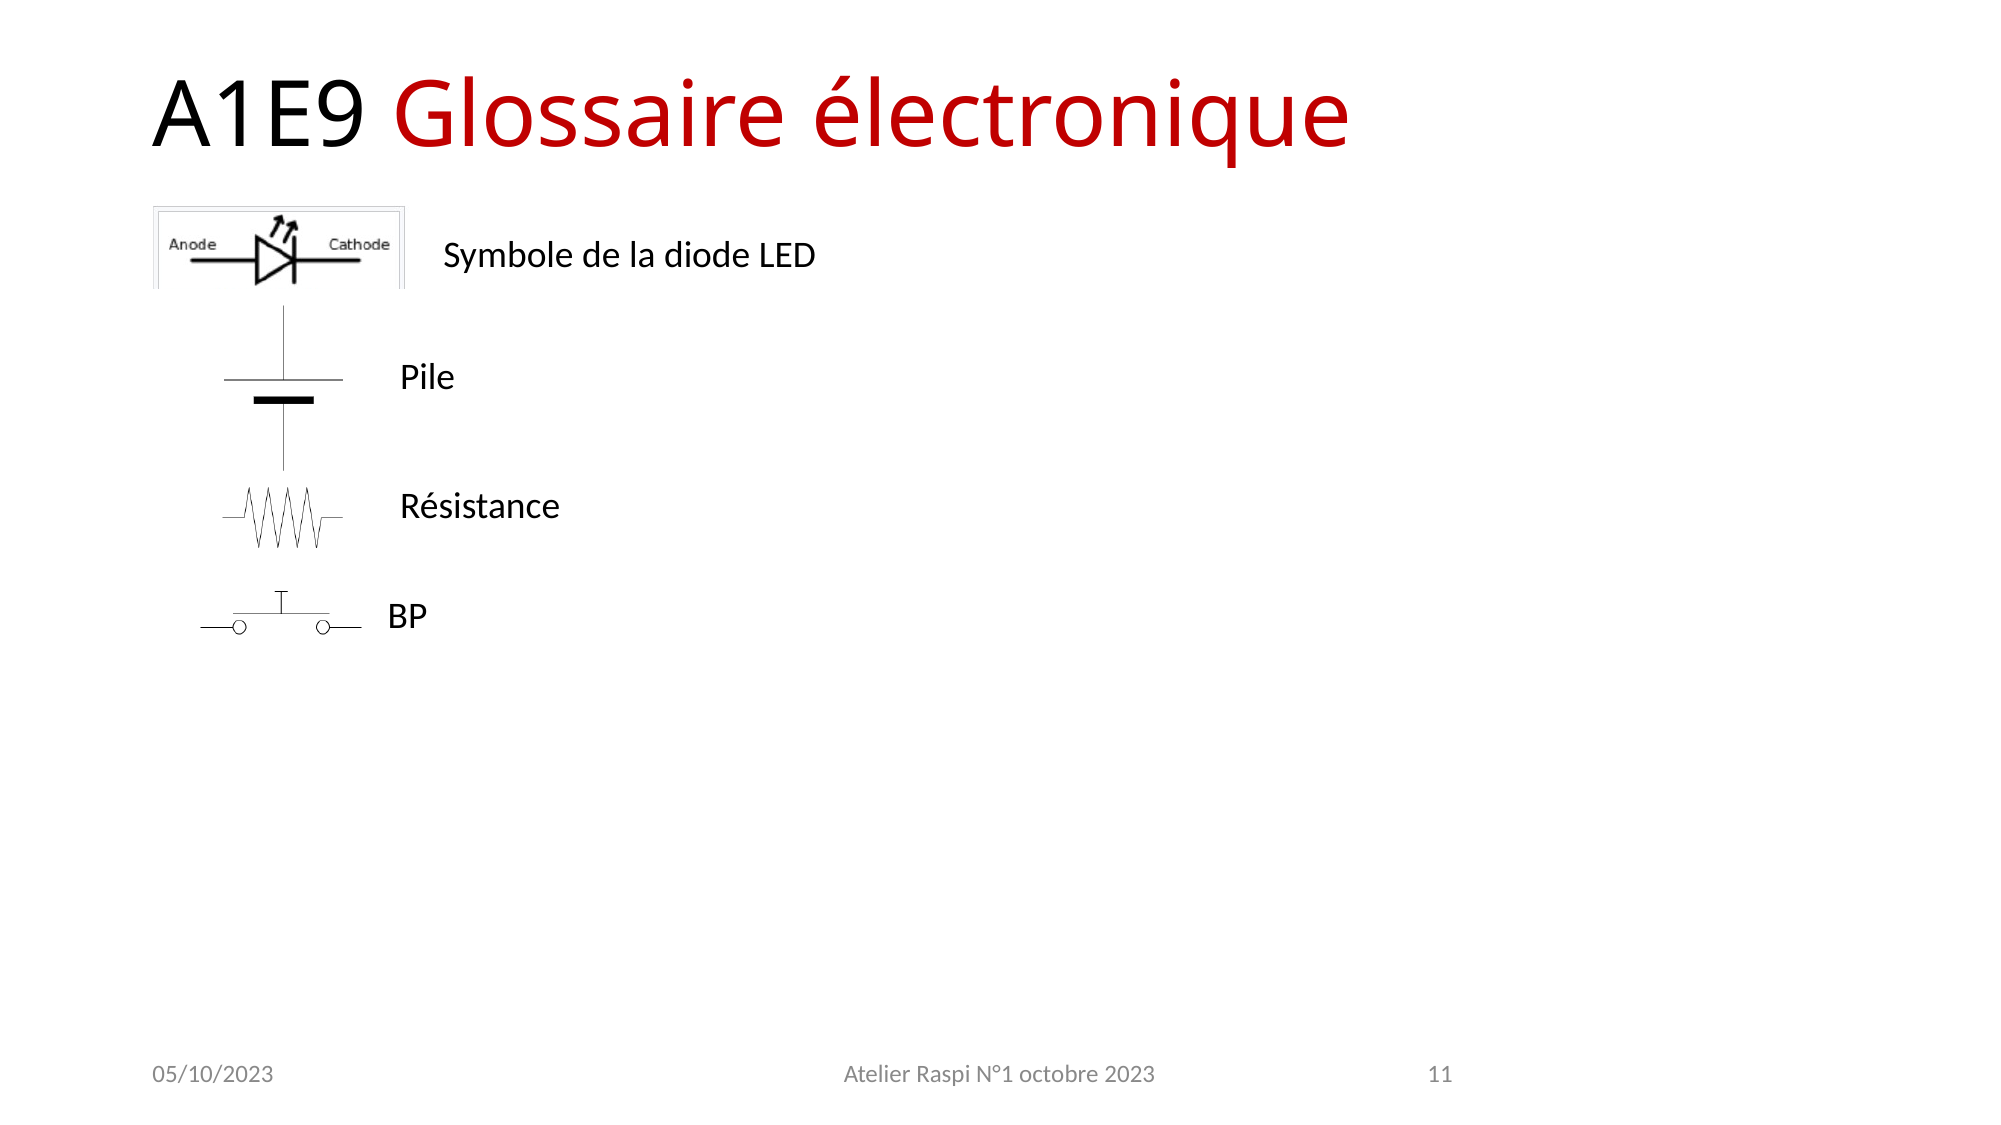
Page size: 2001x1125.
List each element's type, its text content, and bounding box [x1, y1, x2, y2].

picture [224, 305, 343, 471]
text_box BP [372, 583, 443, 644]
picture [222, 487, 343, 548]
picture [137, 182, 429, 289]
text_box Symbole de la diode LED [428, 222, 837, 283]
text_box Résistance [385, 473, 588, 535]
text_box Atelier Raspi N°1 octobre 2023 [662, 1042, 1338, 1103]
picture [200, 591, 362, 636]
text_box Pile [385, 344, 472, 406]
text_box A1E9 Glossaire électronique [137, 59, 1863, 166]
text_box [1412, 1042, 1863, 1103]
text_box 05/10/2023 [137, 1042, 588, 1103]
